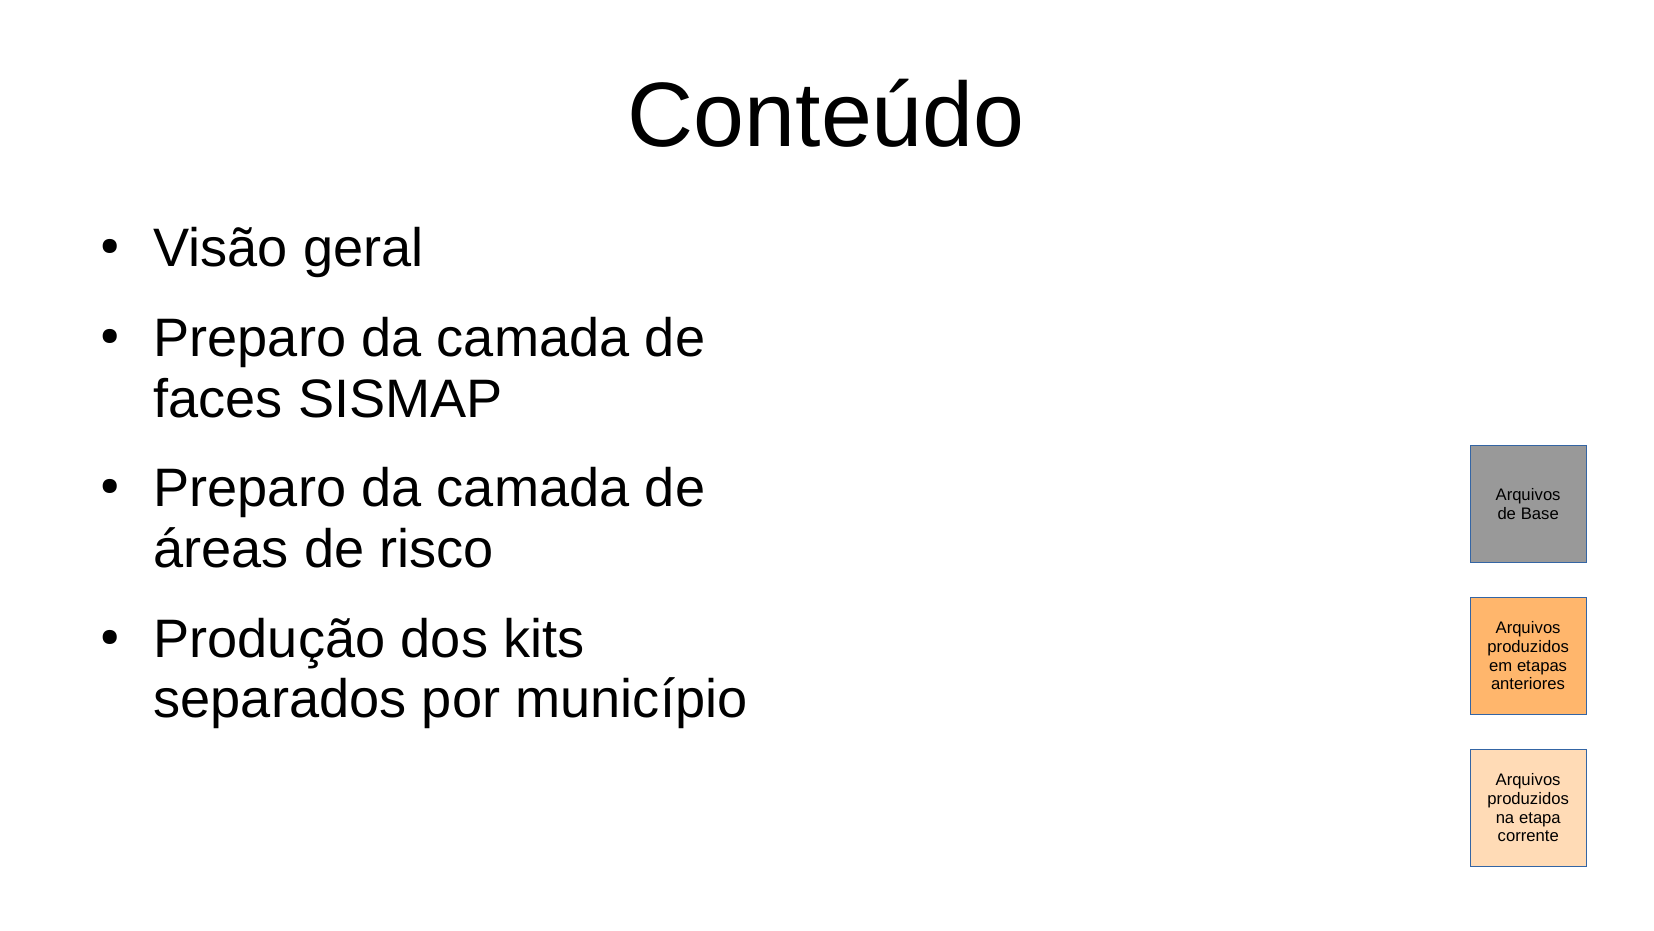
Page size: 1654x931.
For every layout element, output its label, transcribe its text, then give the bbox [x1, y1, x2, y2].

text_box Arquivos produzidos em etapas anteriores [1470, 597, 1587, 715]
title Conteúdo [82, 37, 1571, 193]
text_box Arquivos de Base [1470, 445, 1587, 563]
text_box Arquivos produzidos na etapa corrente [1470, 749, 1587, 867]
list Visão geral Preparo da camada de faces SISMAP Preparo da camada de áreas de risco Produção dos kits separados por município [82, 217, 751, 757]
